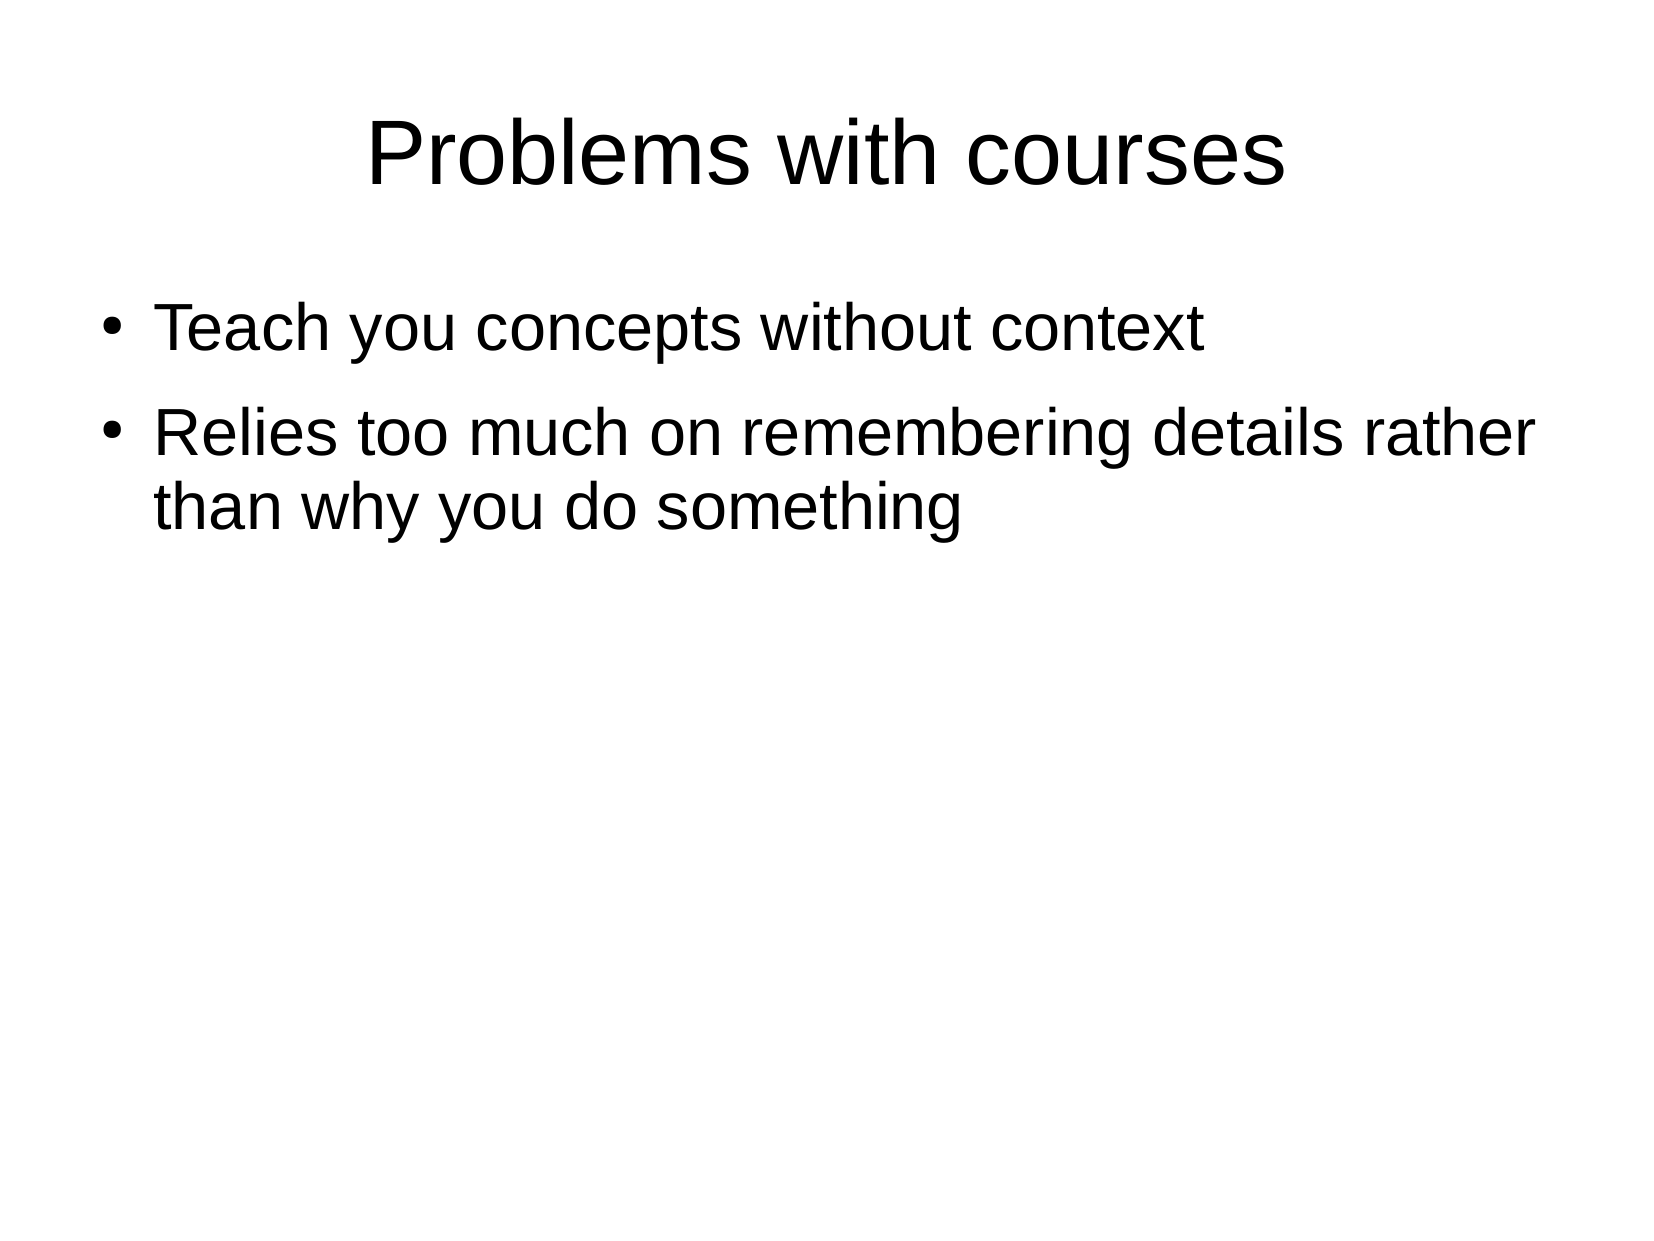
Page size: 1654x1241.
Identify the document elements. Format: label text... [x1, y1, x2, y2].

list Teach you concepts without context Relies too much on remembering details rather than why you do something [82, 290, 1571, 1010]
title Problems with courses [82, 49, 1571, 257]
